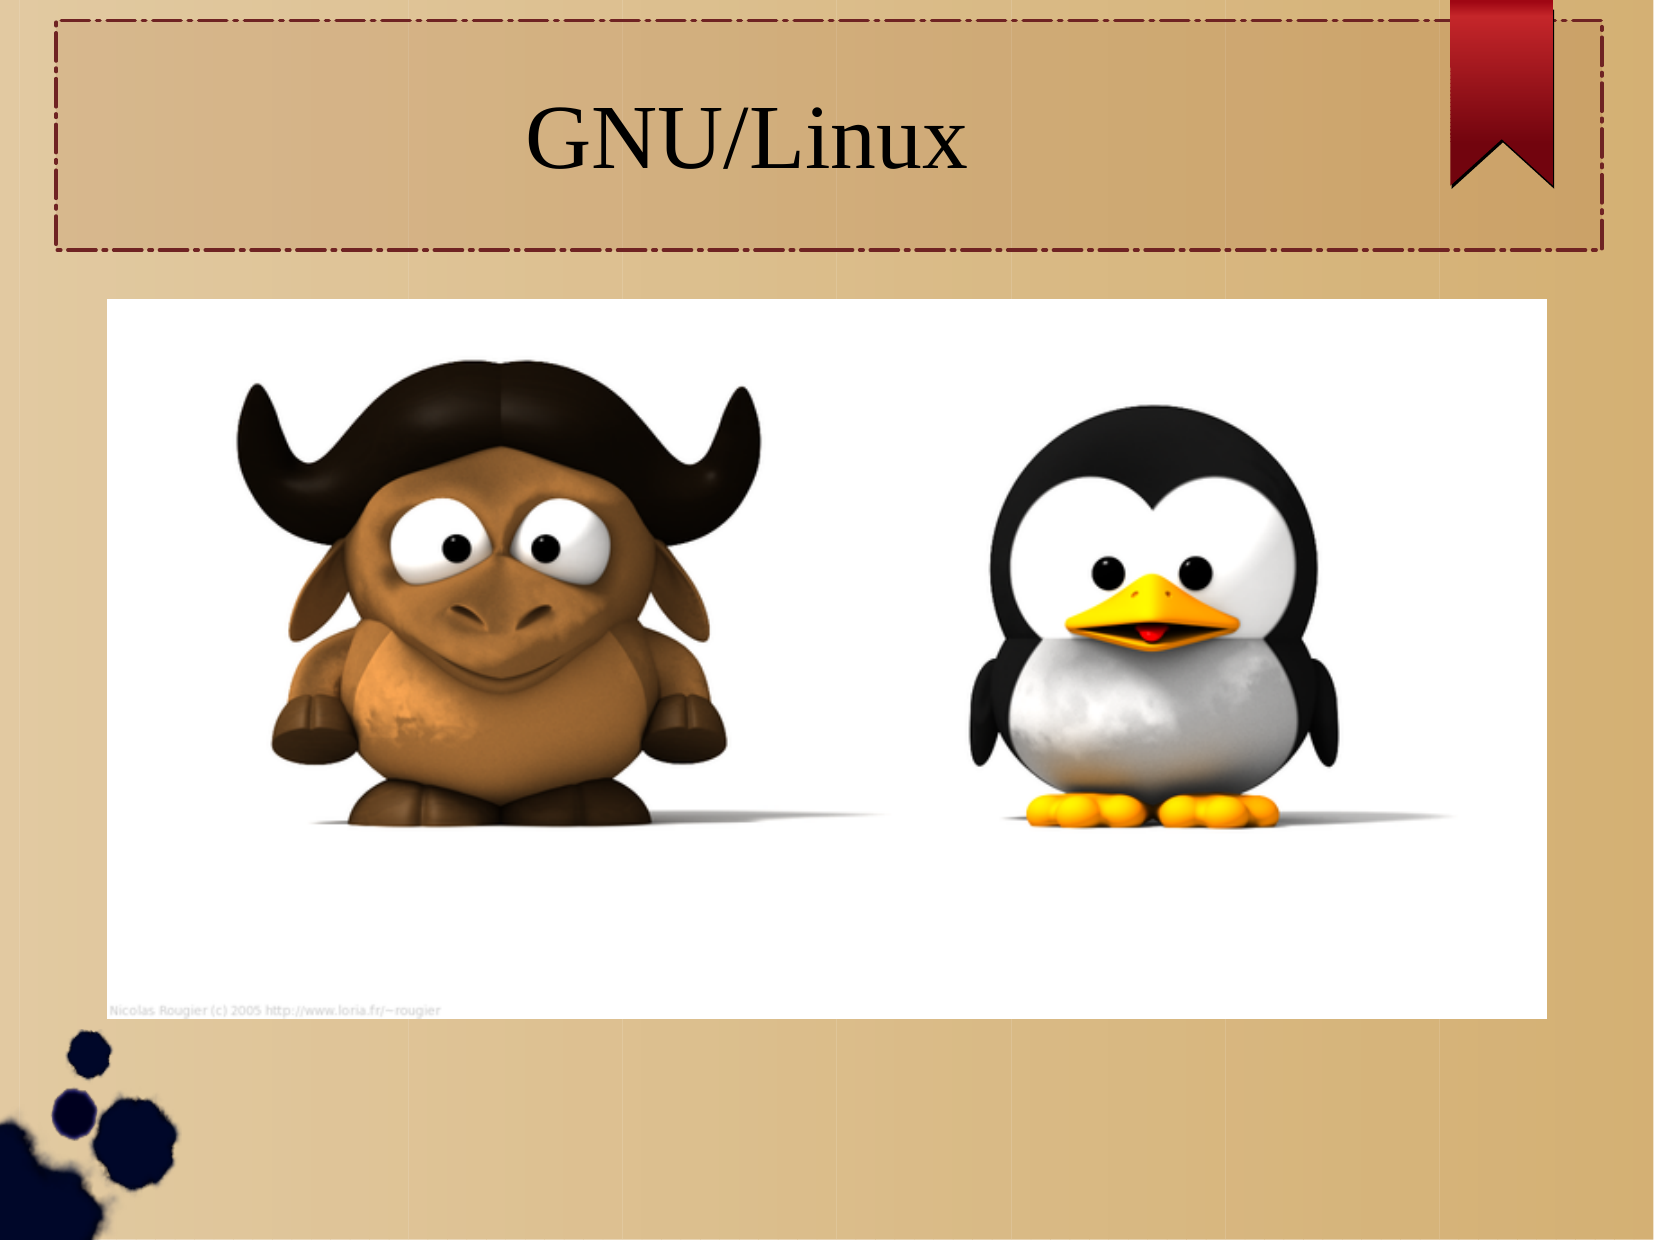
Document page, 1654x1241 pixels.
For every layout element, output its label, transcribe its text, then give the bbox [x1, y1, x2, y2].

picture [107, 299, 1547, 1019]
title GNU/Linux [82, 47, 1412, 229]
